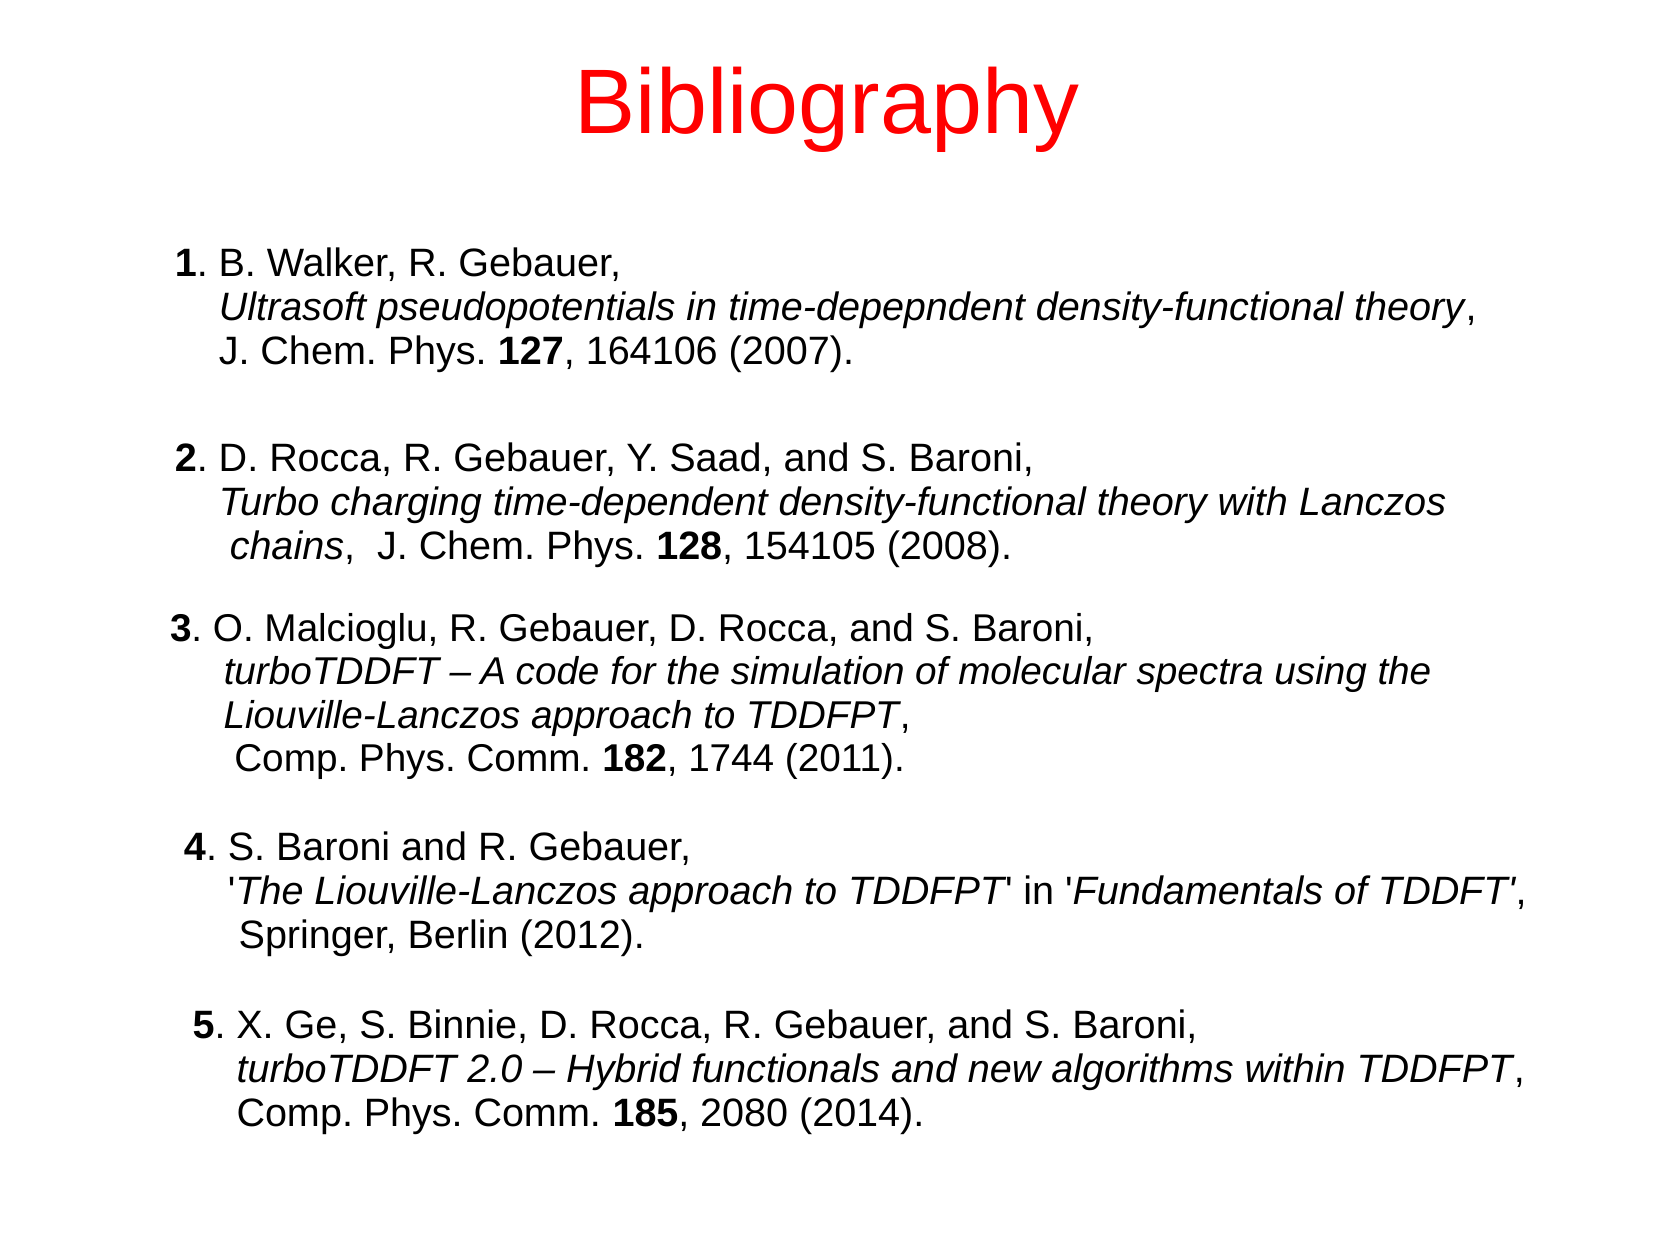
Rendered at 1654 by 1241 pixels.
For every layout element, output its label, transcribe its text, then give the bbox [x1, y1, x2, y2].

list 1. B. Walker, R. Gebauer, Ultrasoft pseudopotentials in time-depepndent density-functional theory, J. Chem. Phys. 127, 164106 (2007). [104, 240, 1584, 385]
title Bibliography [83, 49, 1572, 257]
list 5. X. Ge, S. Binnie, D. Rocca, R. Gebauer, and S. Baroni, turboTDDFT 2.0 – Hybrid functionals and new algorithms within TDDFPT, Comp. Phys. Comm. 185, 2080 (2014). [121, 1002, 1593, 1177]
list 4. S. Baroni and R. Gebauer, 'The Liouville-Lanczos approach to TDDFPT' in 'Fundamentals of TDDFT', Springer, Berlin (2012). [113, 825, 1585, 999]
list 2. D. Rocca, R. Gebauer, Y. Saad, and S. Baroni, Turbo charging time-dependent density-functional theory with Lanczos chains, J. Chem. Phys. 128, 154105 (2008). [104, 435, 1584, 592]
list 3. O. Malcioglu, R. Gebauer, D. Rocca, and S. Baroni, turboTDDFT – A code for the simulation of molecular spectra using the Liouville-Lanczos approach to TDDFPT, Comp. Phys. Comm. 182, 1744 (2011). [104, 606, 1576, 781]
